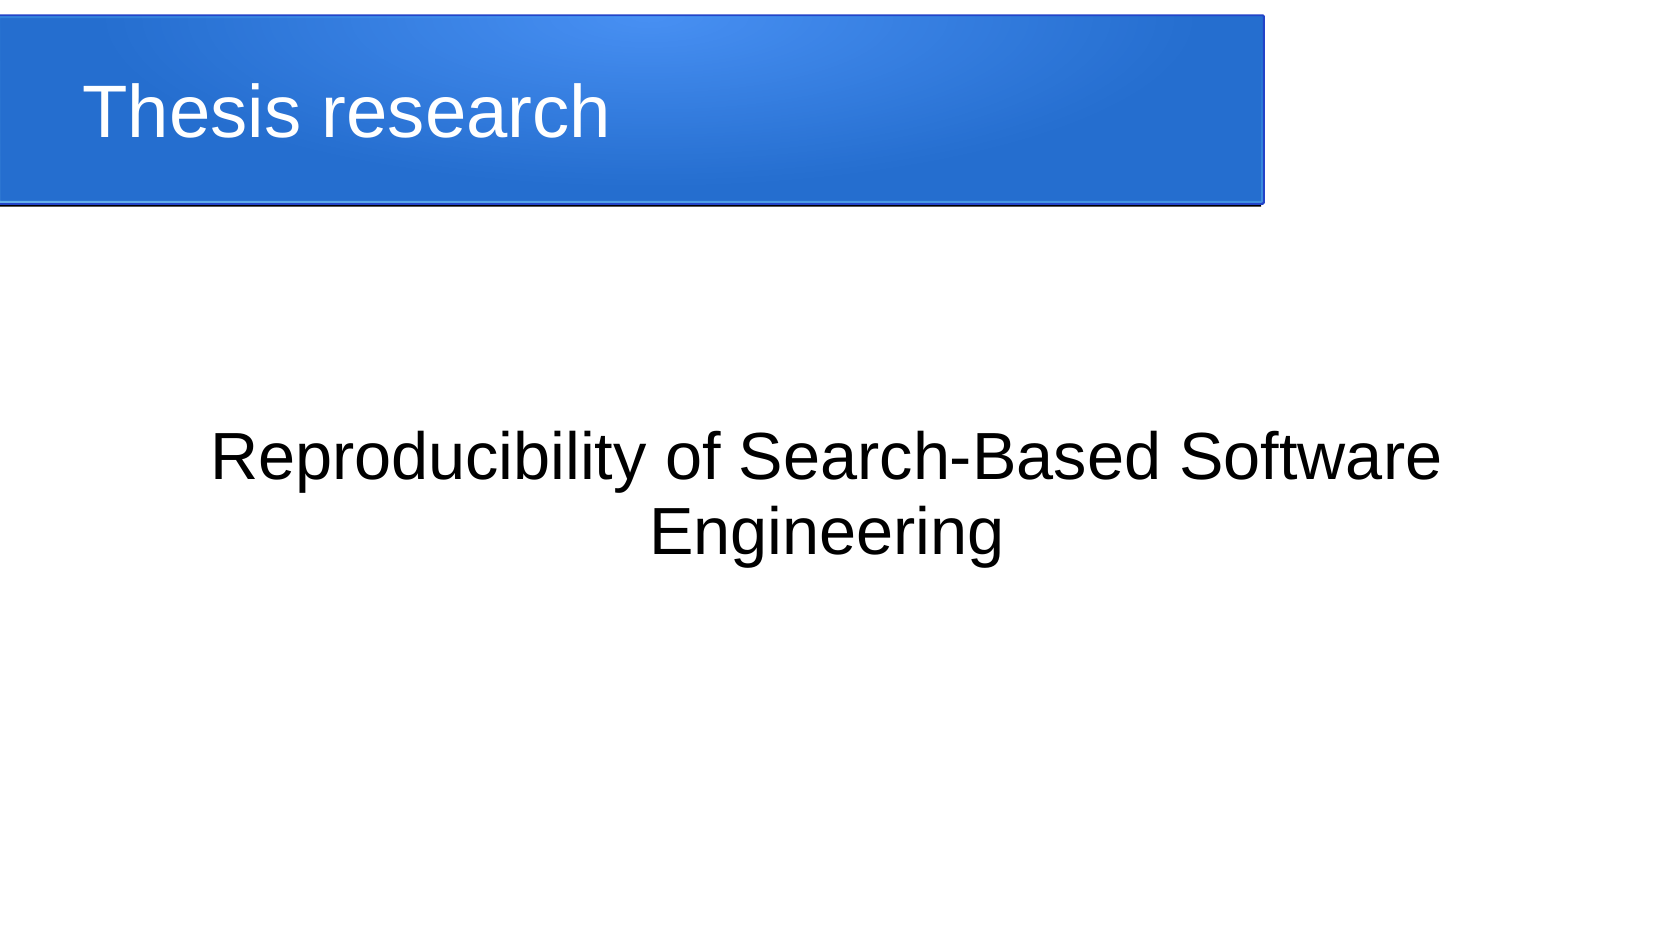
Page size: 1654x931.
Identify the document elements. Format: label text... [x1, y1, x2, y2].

title Thesis research [82, 35, 1235, 189]
subtitle Reproducibility of Search-Based Software Engineering [82, 224, 1571, 764]
